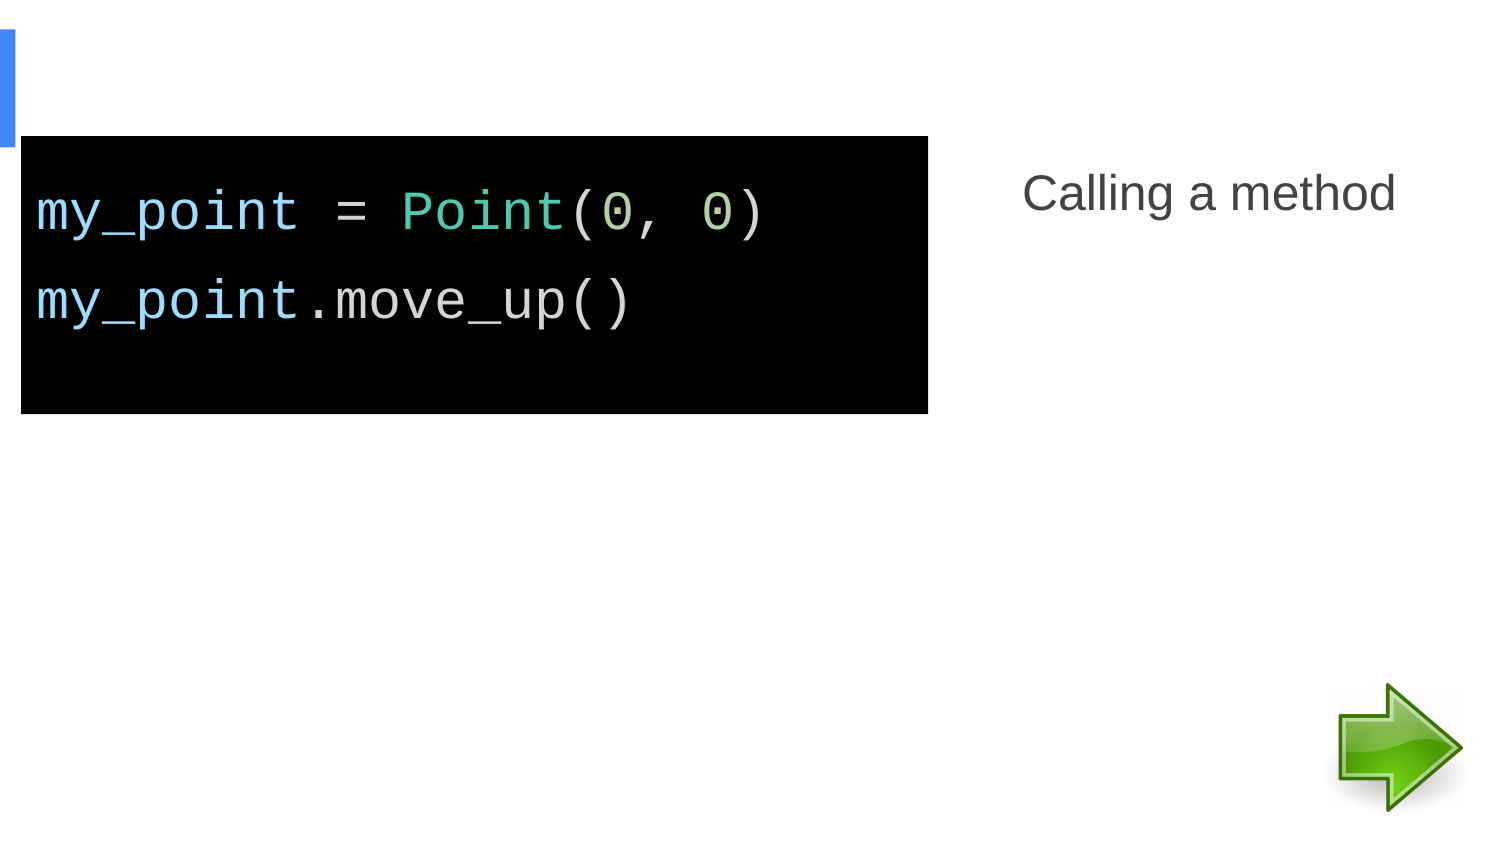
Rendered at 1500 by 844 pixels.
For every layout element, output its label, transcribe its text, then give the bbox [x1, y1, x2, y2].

text_box my_point = Point(0, 0) my_point.move_up() [21, 136, 929, 415]
list Calling a method [930, 115, 1489, 620]
picture [1322, 683, 1468, 813]
